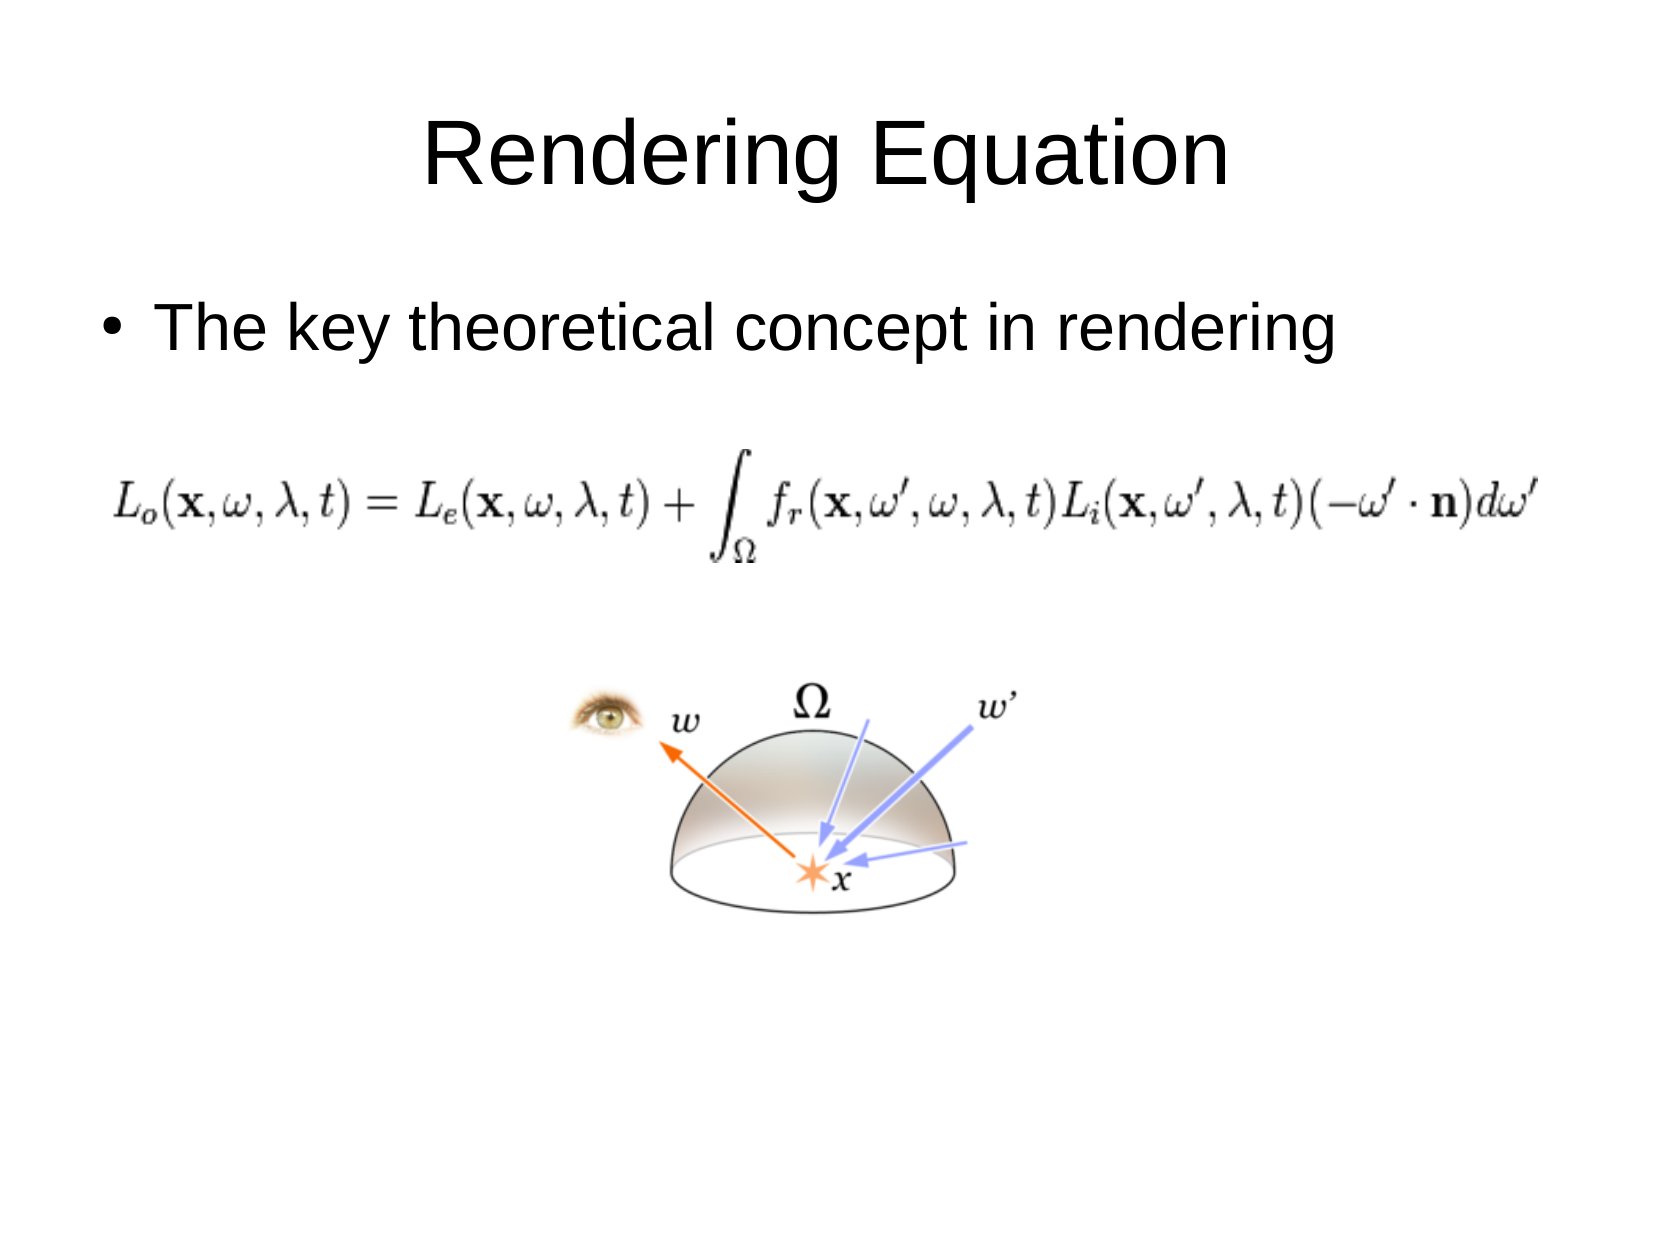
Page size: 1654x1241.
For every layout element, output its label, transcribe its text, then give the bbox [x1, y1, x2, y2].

title Rendering Equation [82, 56, 1571, 250]
picture [562, 674, 1032, 929]
picture [112, 449, 1538, 563]
list The key theoretical concept in rendering [82, 290, 1571, 1109]
